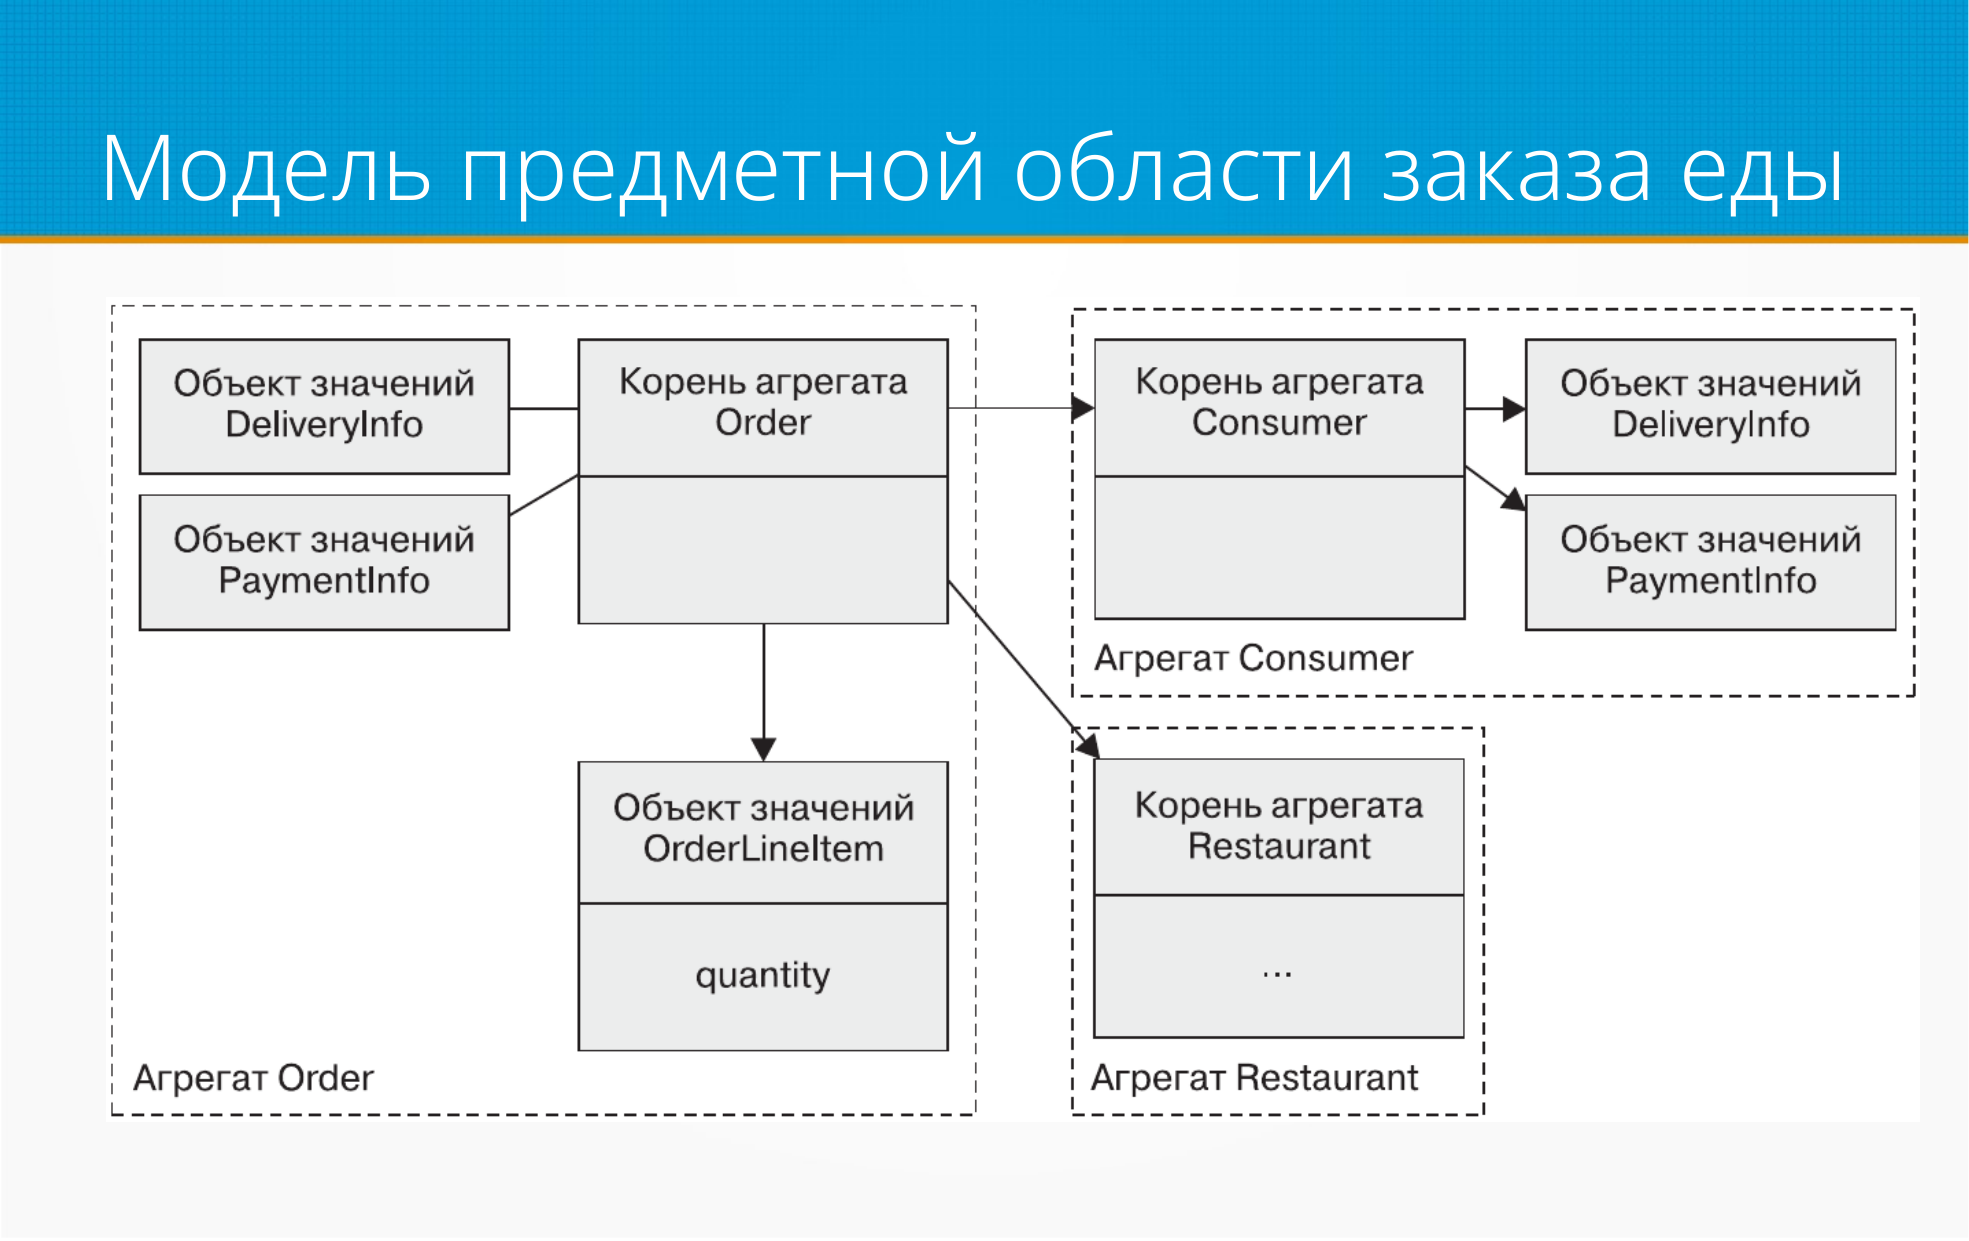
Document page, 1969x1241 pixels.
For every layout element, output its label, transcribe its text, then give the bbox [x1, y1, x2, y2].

title Модель предметной области заказа еды [98, 19, 1870, 227]
picture [0, 233, 1969, 1241]
